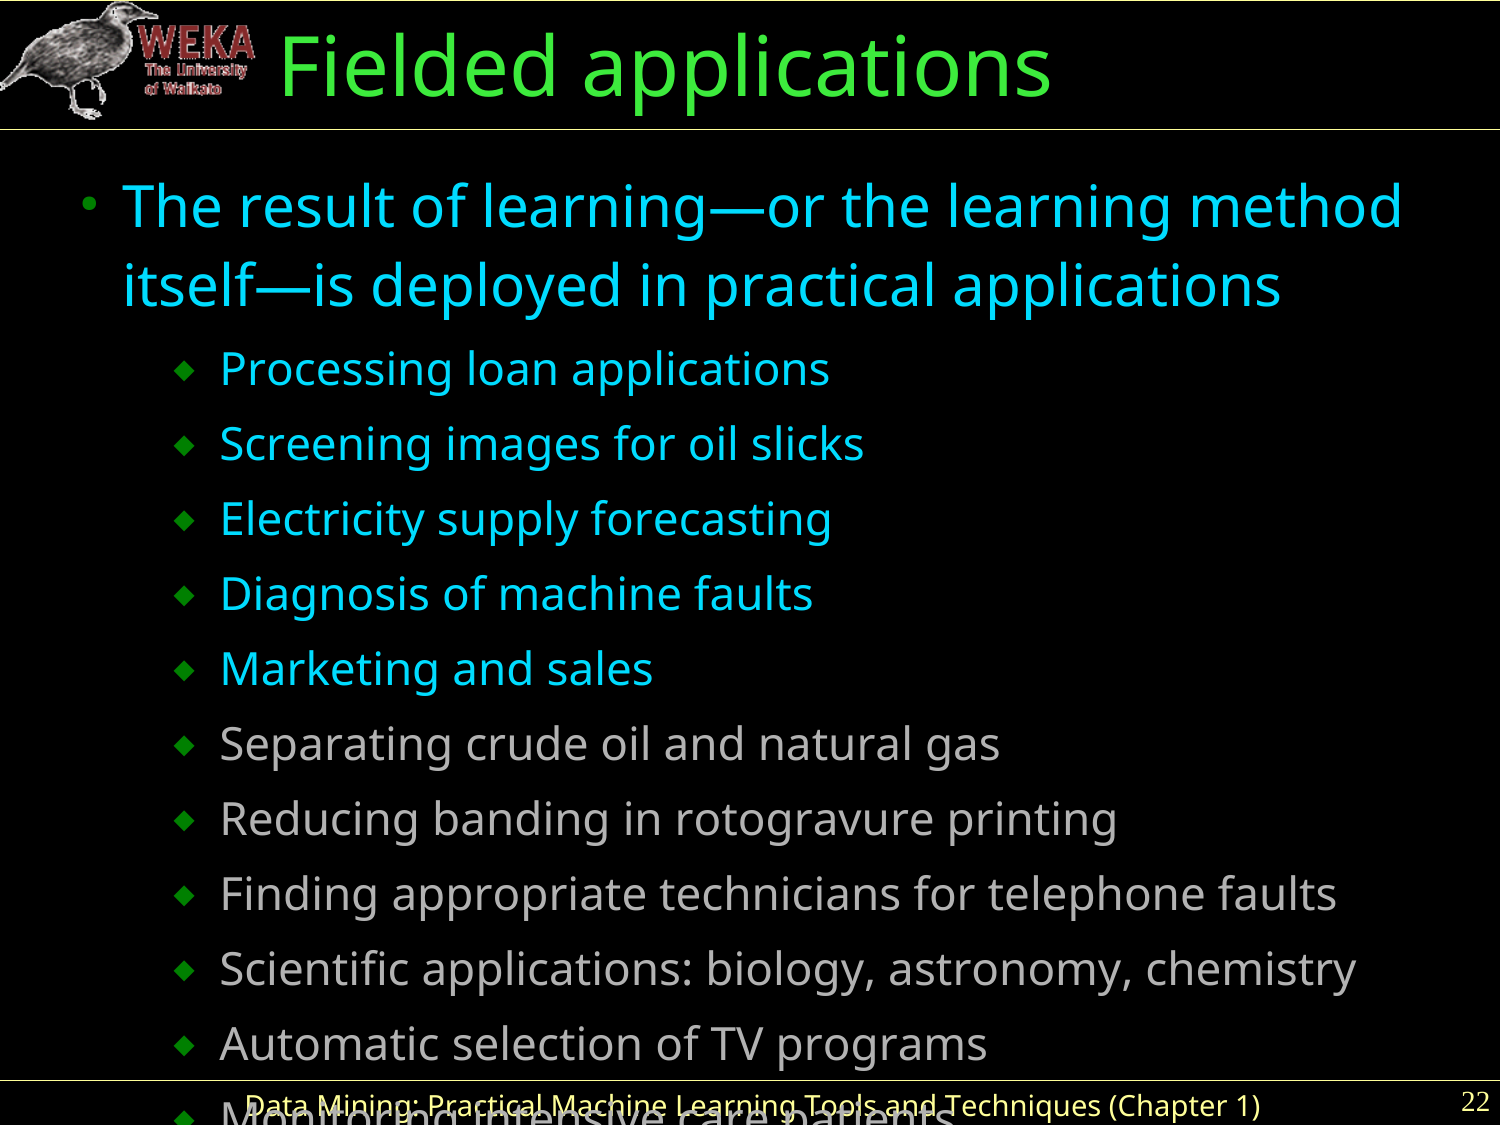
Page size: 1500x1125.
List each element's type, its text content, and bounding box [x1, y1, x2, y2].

picture [0, 1, 263, 129]
title Fielded applications [263, 0, 1500, 159]
list The result of learning—or the learning method itself—is deployed in practical applications Processing loan applications Screening images for oil slicks Electricity supply forecasting Diagnosis of machine faults Marketing and sales Separating crude oil and natural gas Reducing banding in rotogravure printing Finding appropriate technicians for telephone faults Scientific applications: biology, astronomy, chemistry Automatic selection of TV programs Monitoring intensive care patients [65, 157, 1475, 1088]
